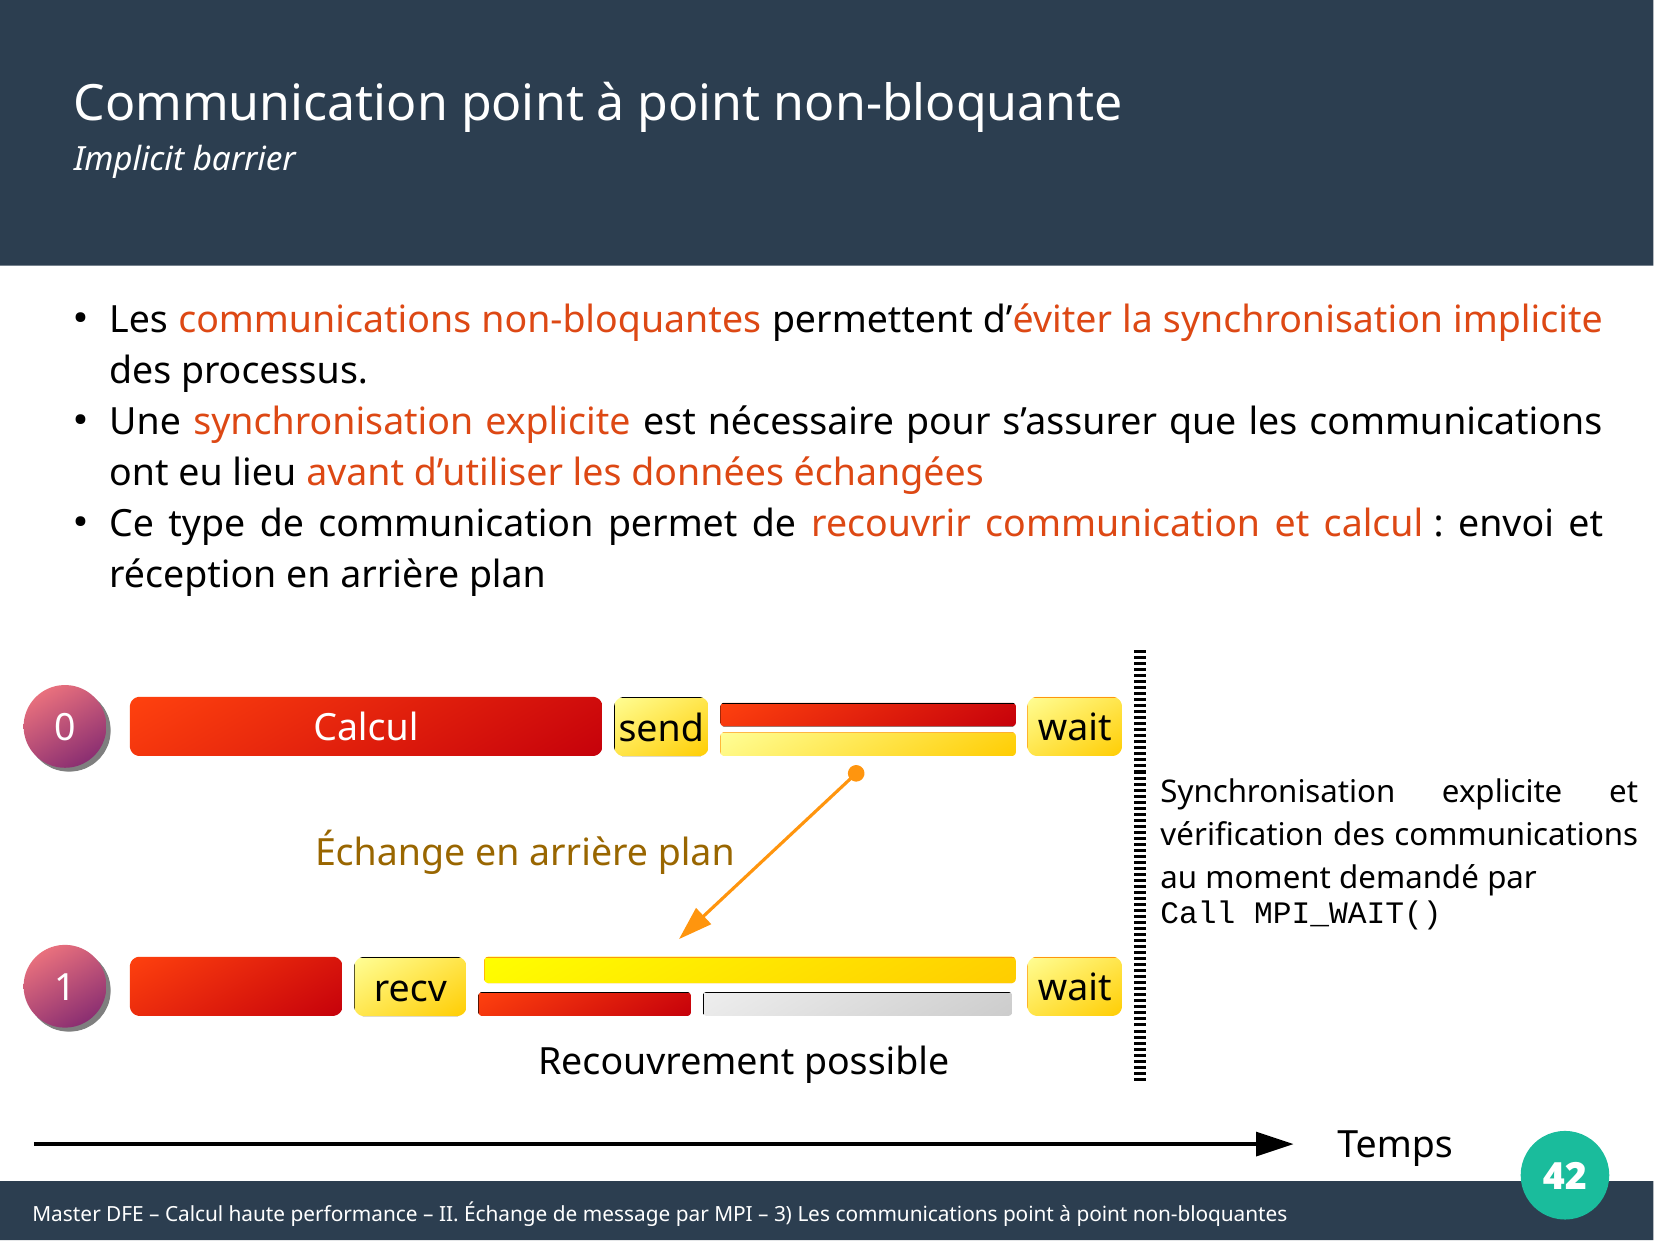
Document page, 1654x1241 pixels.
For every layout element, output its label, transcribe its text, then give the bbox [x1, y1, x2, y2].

text_box wait [1027, 696, 1122, 756]
text_box [484, 956, 1016, 984]
text_box Master DFE – Calcul haute performance – II. Échange de message par MPI – 3) Les communications point à point non-bloquantes [17, 1191, 1436, 1235]
text_box Les communications non-bloquantes permettent d’éviter la synchronisation implicite des processus. Une synchronisation explicite est nécessaire pour s’assurer que les communications ont eu lieu avant d’utiliser les données échangées Ce type de communication permet de recouvrir communication et calcul : envoi et réception en arrière plan [59, 285, 1619, 647]
text_box [720, 702, 1016, 727]
text_box [478, 992, 691, 1016]
text_box Recouvrement possible [507, 1027, 981, 1096]
text_box [129, 956, 343, 1016]
text_box wait [1027, 956, 1122, 1016]
text_box 0 [23, 685, 107, 768]
text_box Synchronisation explicite et vérification des communications au moment demandé par Call MPI_WAIT() [1145, 761, 1654, 982]
text_box [720, 732, 1016, 756]
text_box Calcul [129, 696, 603, 756]
text_box send [614, 697, 709, 757]
text_box recv [354, 956, 467, 1017]
text_box Communication point à point non-bloquante Implicit barrier [59, 59, 1619, 256]
text_box [702, 992, 1013, 1016]
text_box Échange en arrière plan [277, 817, 751, 886]
text_box Temps [1322, 1110, 1489, 1176]
text_box 1 [23, 944, 107, 1028]
